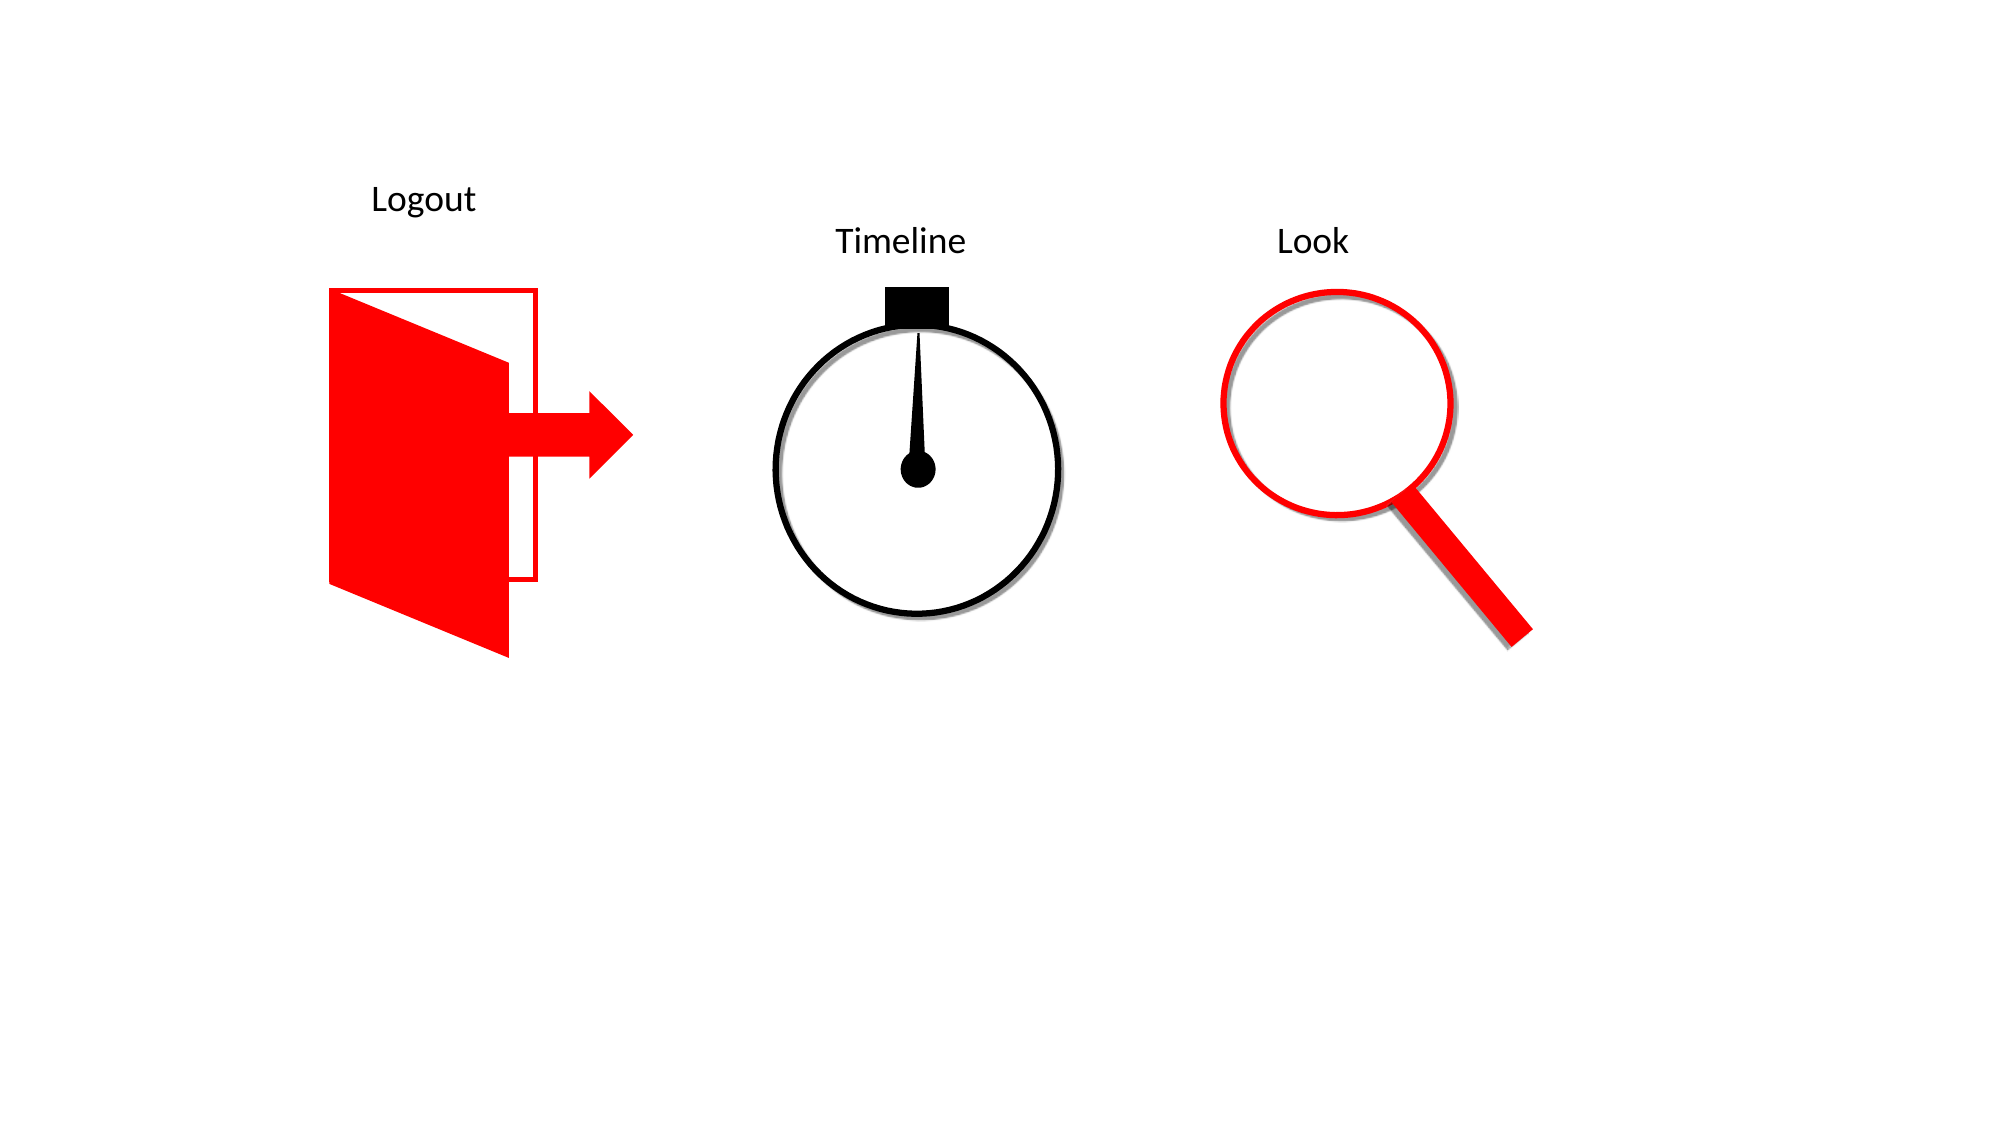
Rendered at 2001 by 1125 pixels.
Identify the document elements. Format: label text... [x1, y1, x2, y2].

text_box [903, 333, 933, 485]
text_box Timeline [820, 208, 988, 270]
text_box [886, 288, 948, 328]
text_box [1392, 485, 1532, 646]
text_box [330, 290, 632, 657]
text_box Logout [356, 166, 494, 228]
text_box Look [1262, 208, 1429, 270]
